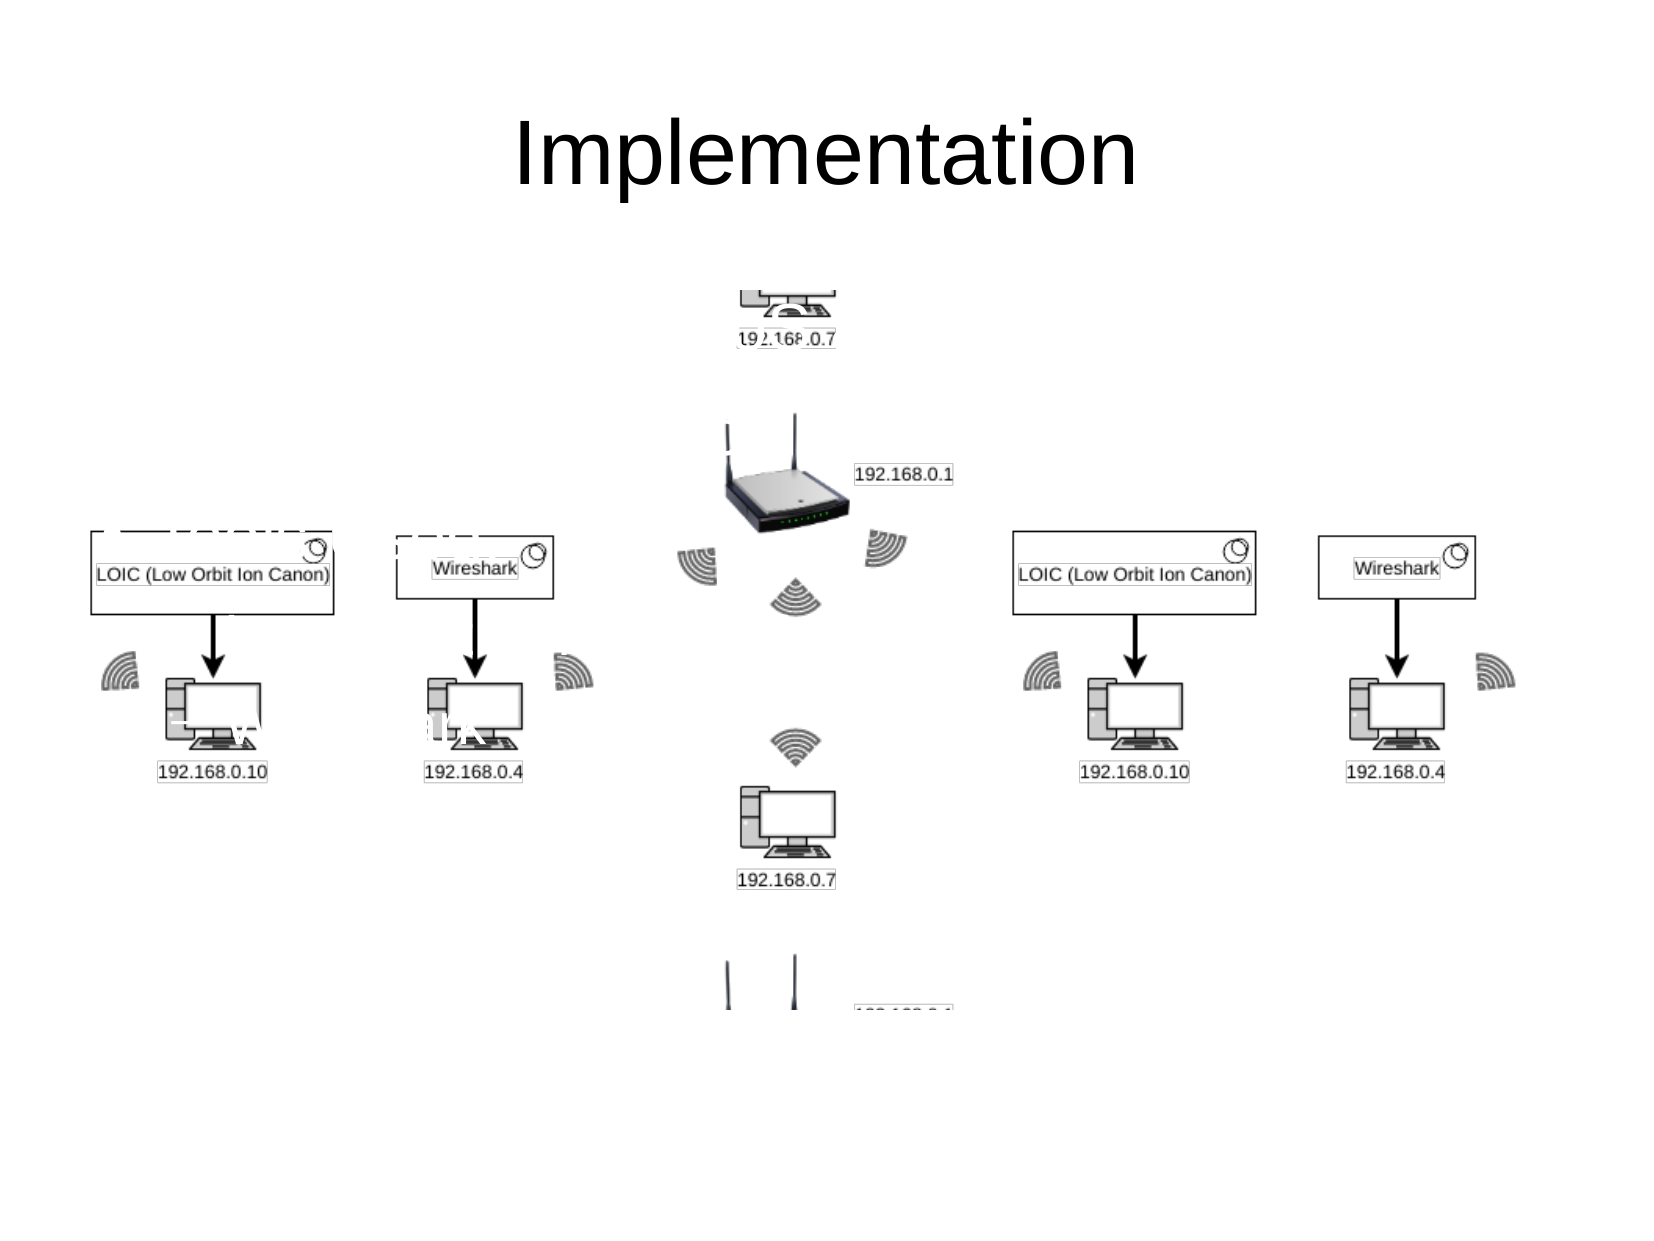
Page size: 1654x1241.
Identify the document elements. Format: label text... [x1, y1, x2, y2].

list Volumed-based DDoS attack analysis Use of bots to launch attacks Tools Used: Low Orbit Ion Canon(LOIC) Wireshark [82, 290, 1571, 1010]
title Implementation [82, 49, 1571, 257]
